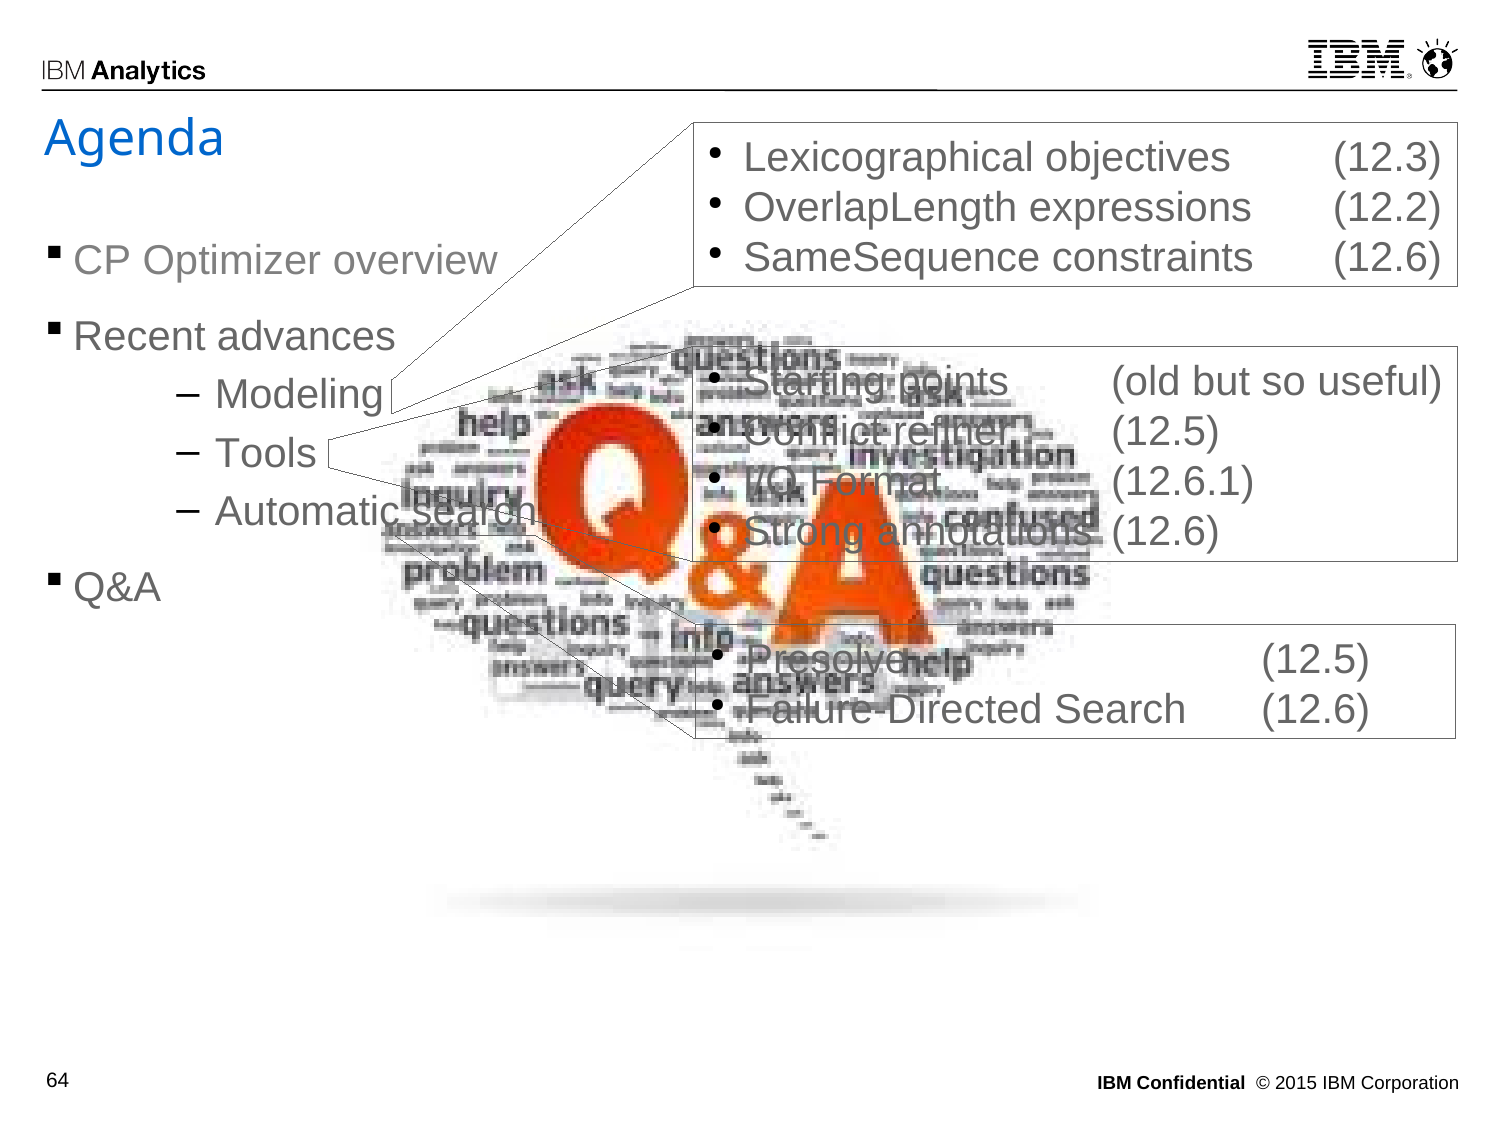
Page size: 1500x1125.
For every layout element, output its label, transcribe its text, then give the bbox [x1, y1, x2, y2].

title Agenda [29, 97, 1500, 925]
text_box Starting points (old but so useful) Conflict refiner (12.5) I/O Format (12.6.1) Strong annotations (12.6) [692, 346, 1458, 562]
text_box Presolve (12.5) Failure-Directed Search (12.6) [696, 624, 1456, 739]
picture [1294, 24, 1469, 91]
list CP Optimizer overview Recent advances Modeling Tools Automatic search Q&A [29, 224, 1426, 1066]
picture [24, 42, 224, 99]
text_box Lexicographical objectives (12.3) OverlapLength expressions (12.2) SameSequence constraints (12.6) [694, 122, 1458, 287]
